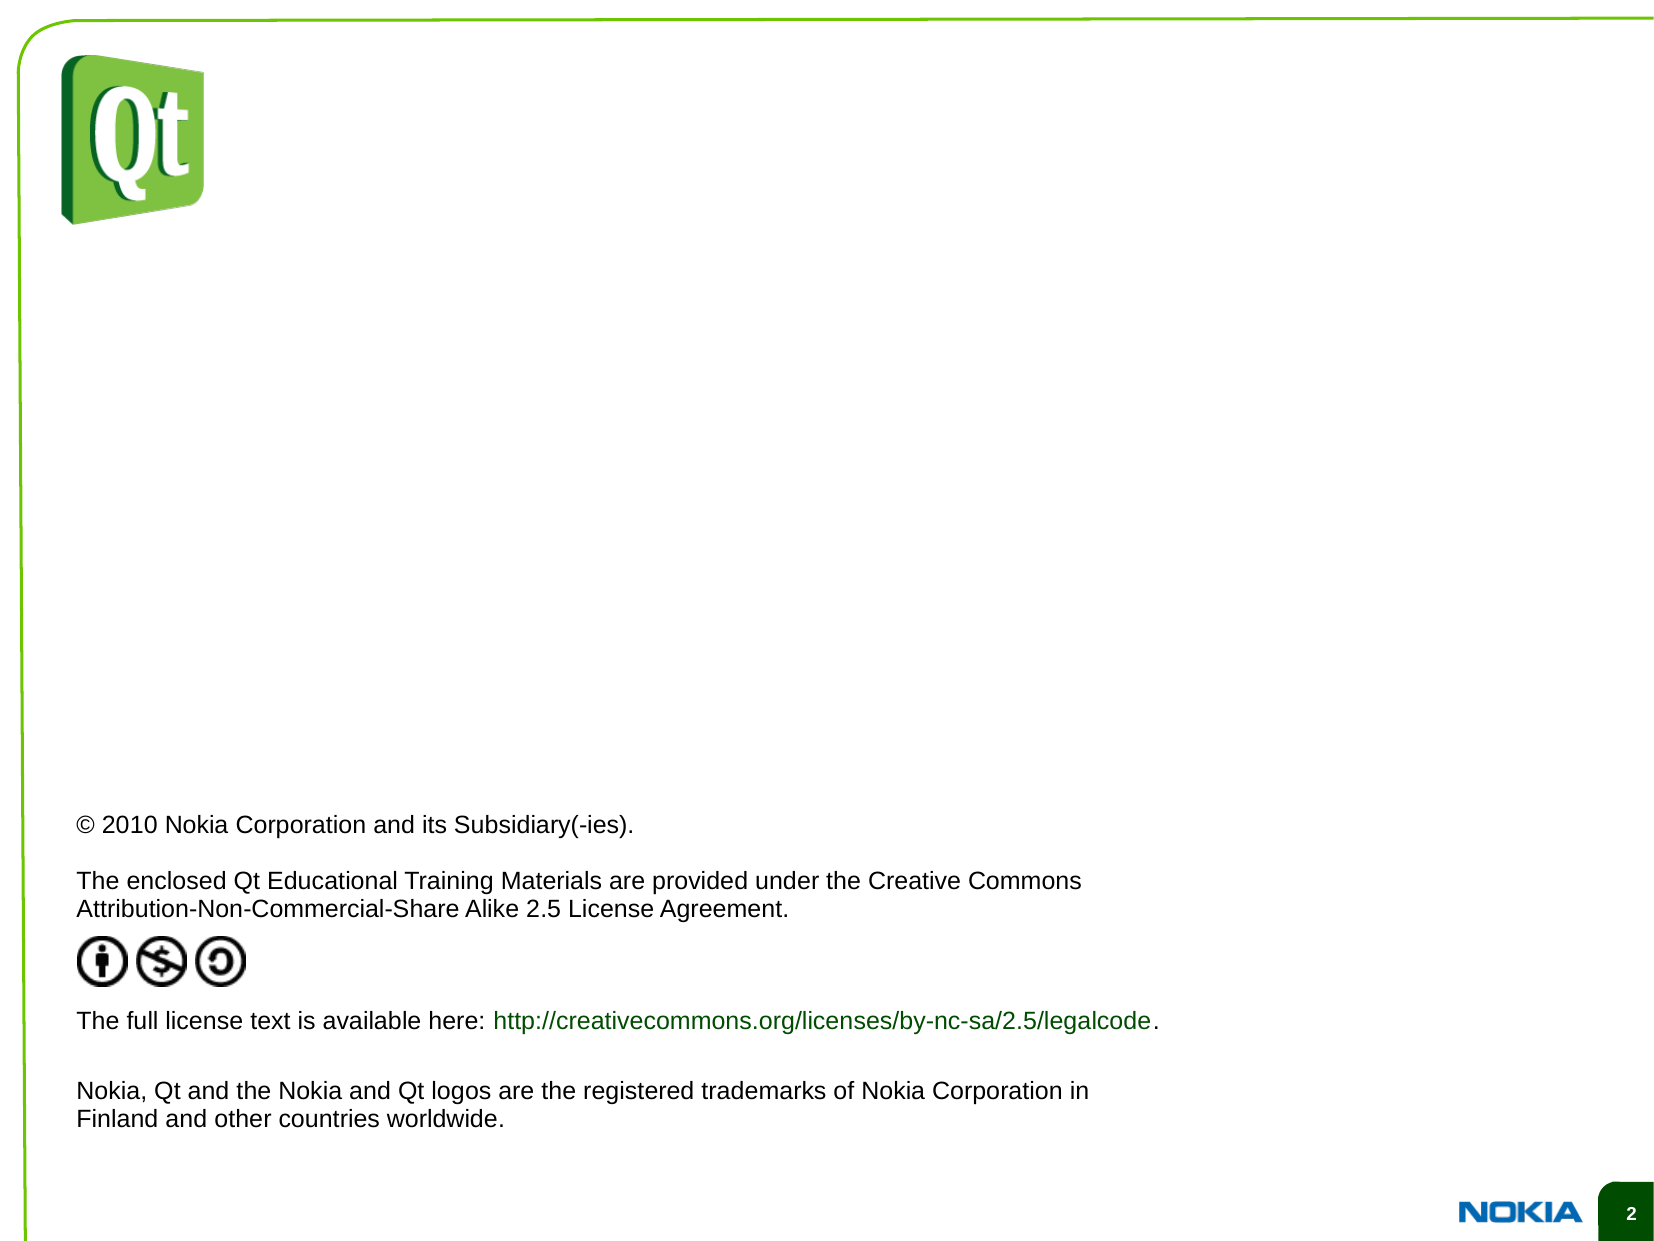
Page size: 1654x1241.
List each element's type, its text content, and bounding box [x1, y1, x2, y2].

picture [61, 55, 204, 225]
picture [195, 936, 246, 987]
picture [77, 936, 128, 987]
picture [136, 936, 187, 987]
text_box © 2010 Nokia Corporation and its Subsidiary(-ies). The enclosed Qt Educational Training Materials are provided under the Creative Commons Attribution-Non-Commercial-Share Alike 2.5 License Agreement. The full license text is available here: http://creativecommons.org/licenses/by-nc-sa/2.5/legalcode. Nokia, Qt and the Nokia and Qt logos are the registered trademarks of Nokia Corporation in Finland and other countries worldwide. [61, 803, 1191, 1239]
picture [1459, 1201, 1583, 1223]
